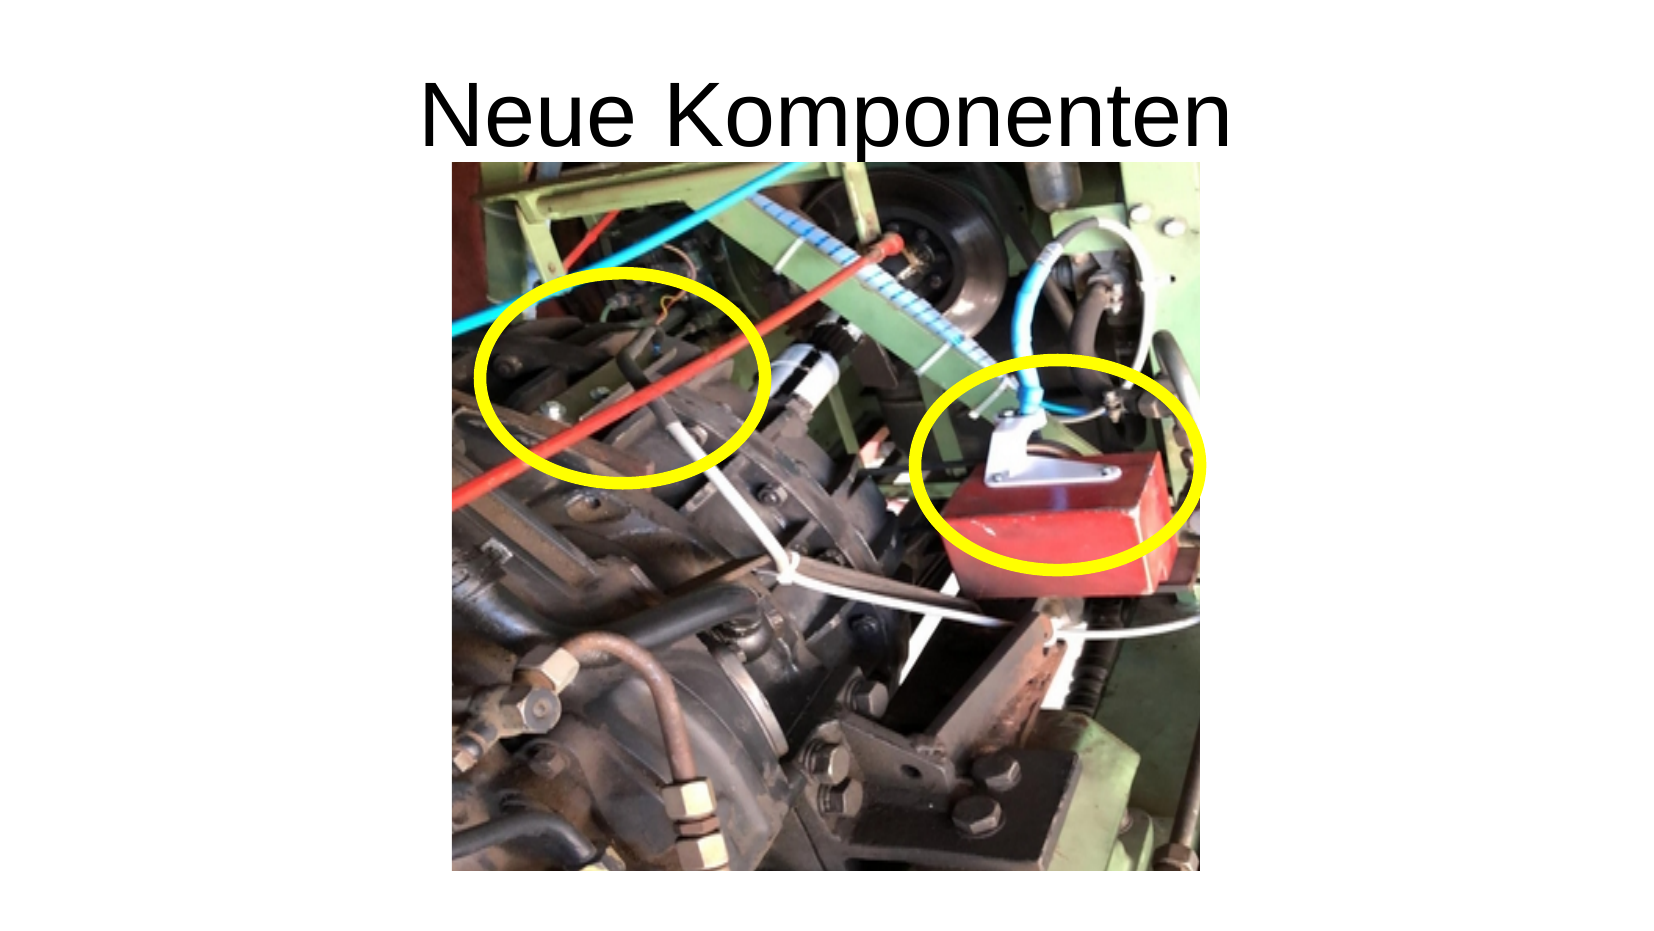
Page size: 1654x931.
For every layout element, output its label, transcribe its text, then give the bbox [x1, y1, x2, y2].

picture [451, 162, 1201, 871]
title Neue Komponenten [82, 37, 1571, 193]
picture [922, 367, 1193, 563]
